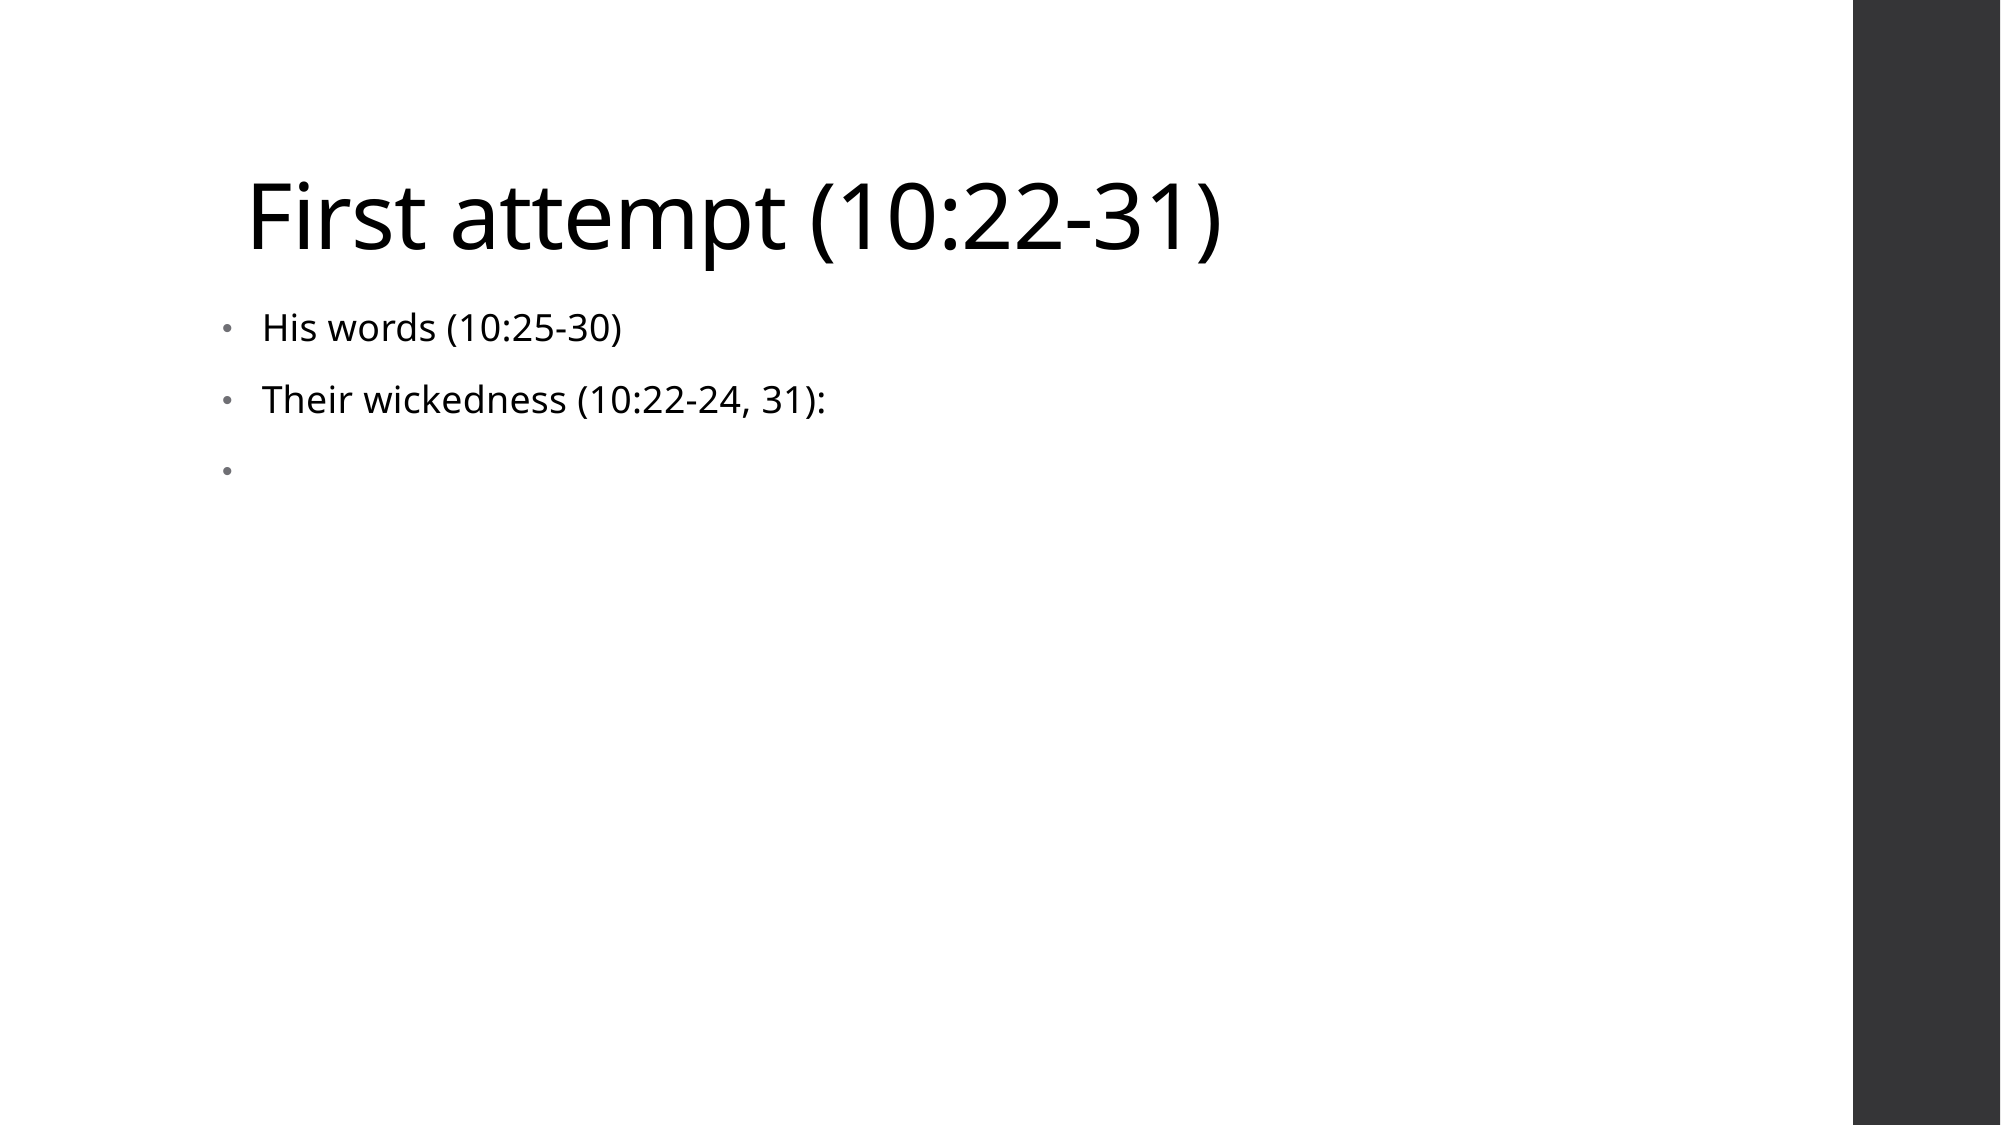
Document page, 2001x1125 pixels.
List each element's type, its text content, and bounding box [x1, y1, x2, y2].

list His words (10:25-30) Their wickedness (10:22-24, 31): [206, 299, 1617, 1014]
title First attempt (10:22-31) [206, 60, 1797, 278]
